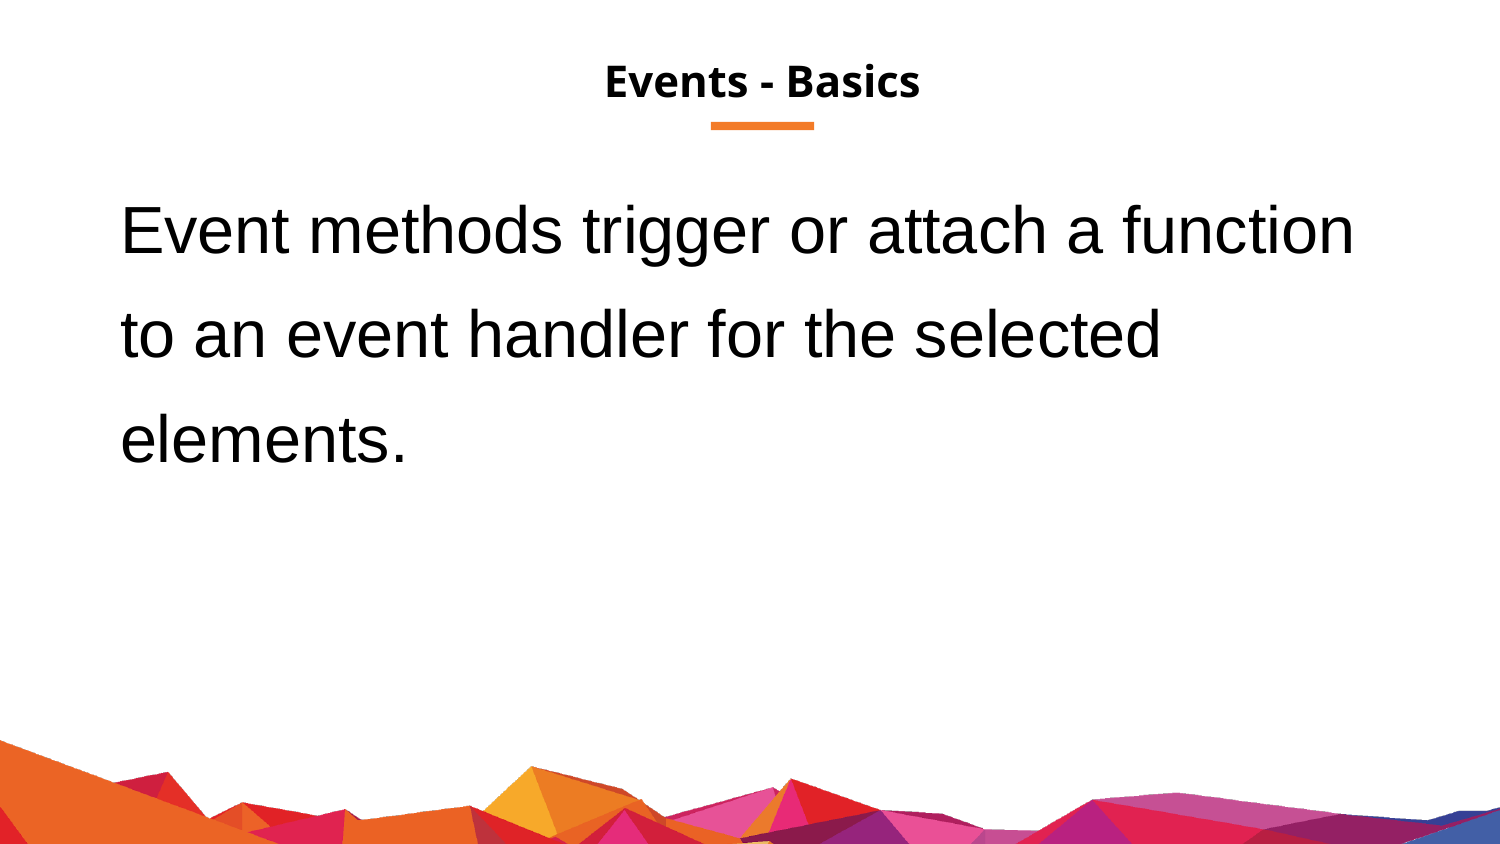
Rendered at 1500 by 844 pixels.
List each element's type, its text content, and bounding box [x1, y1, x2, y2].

text_box Event methods trigger or attach a function to an event handler for the selected elements. [75, 159, 1426, 816]
picture [0, 740, 1500, 844]
title Events - Basics [94, 39, 1431, 110]
